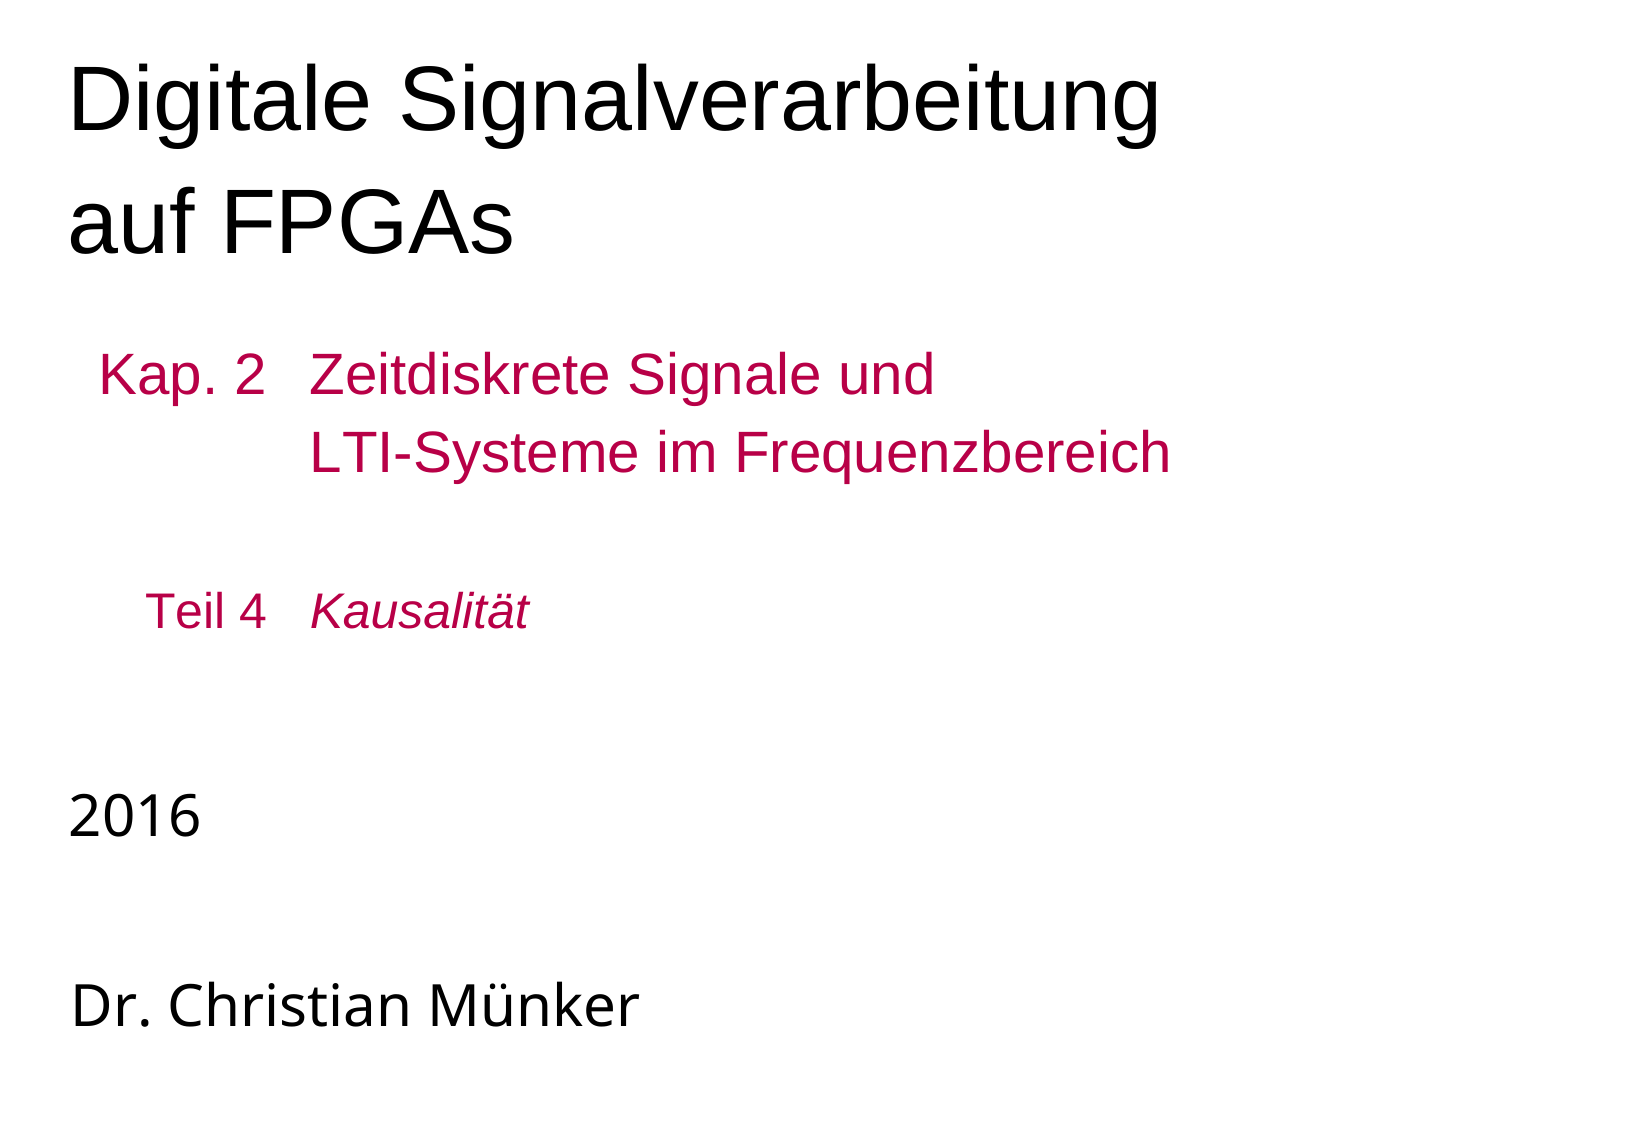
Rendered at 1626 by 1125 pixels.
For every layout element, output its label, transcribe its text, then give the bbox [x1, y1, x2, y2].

subtitle 2016 Dr. Christian Münker [68, 781, 1532, 1021]
title Digitale Signalverarbeitung auf FPGAs Kap. 2 Zeitdiskrete Signale und LTI-Systeme im Frequenzbereich Teil 4 Kausalität [67, 37, 1365, 695]
